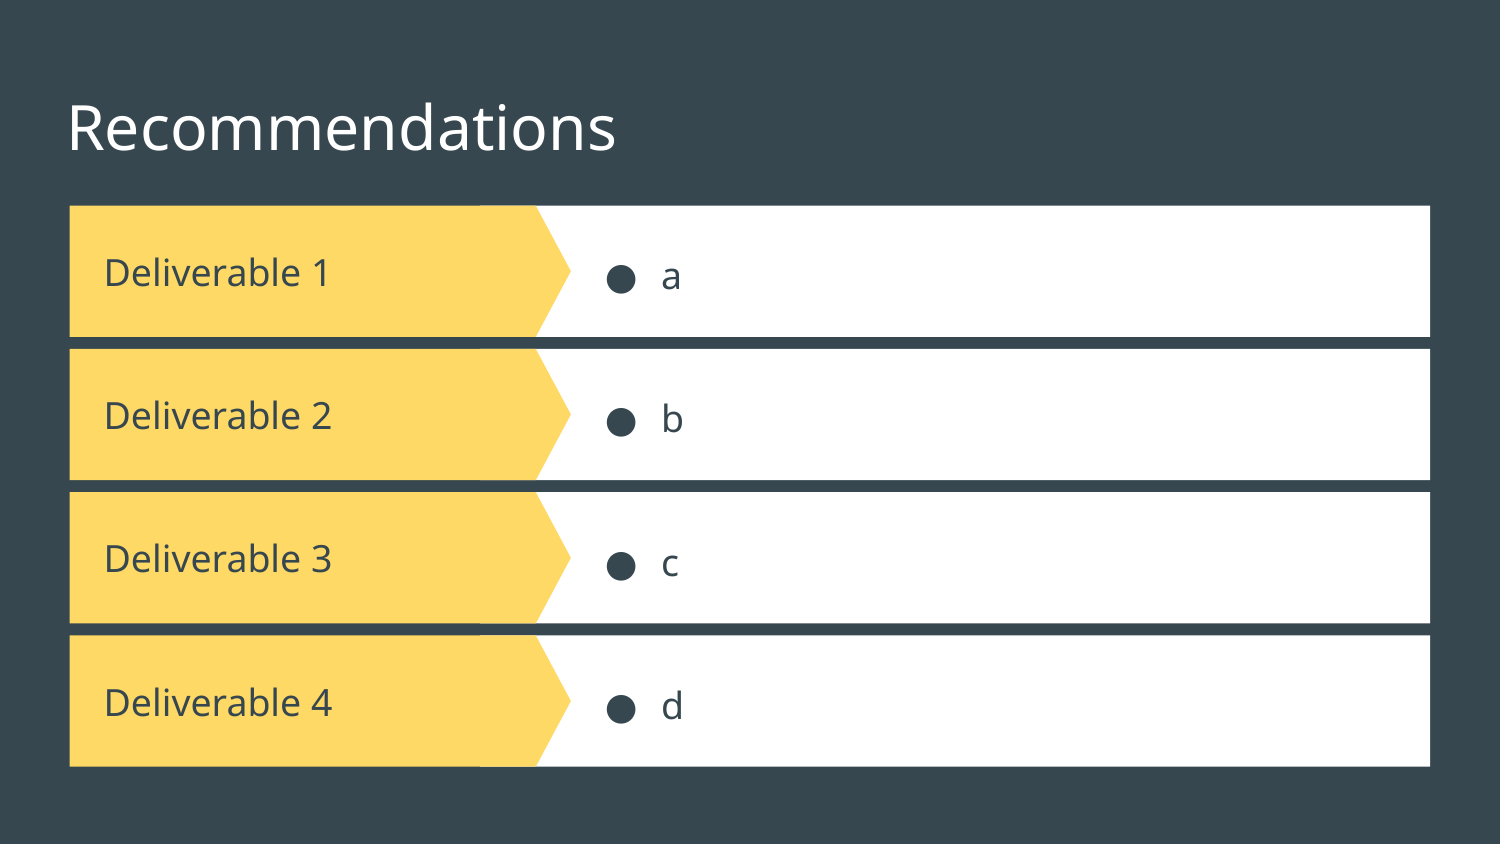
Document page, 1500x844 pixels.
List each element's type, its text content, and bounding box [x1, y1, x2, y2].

list c [570, 492, 1410, 624]
text_box [1410, 635, 1431, 767]
text_box [1410, 492, 1431, 624]
text_box [486, 492, 570, 624]
text_box [69, 492, 88, 624]
text_box [69, 348, 1431, 481]
text_box [486, 205, 570, 337]
text_box [486, 635, 570, 767]
list Deliverable 1 [88, 205, 486, 337]
list d [570, 635, 1410, 767]
text_box [1410, 205, 1431, 337]
list a [570, 205, 1410, 337]
list Deliverable 4 [88, 635, 486, 767]
list Deliverable 3 [88, 492, 486, 624]
list b [570, 349, 1410, 481]
text_box [69, 205, 88, 337]
list Deliverable 2 [88, 349, 486, 481]
text_box [69, 635, 88, 767]
title Recommendations [51, 72, 1449, 167]
